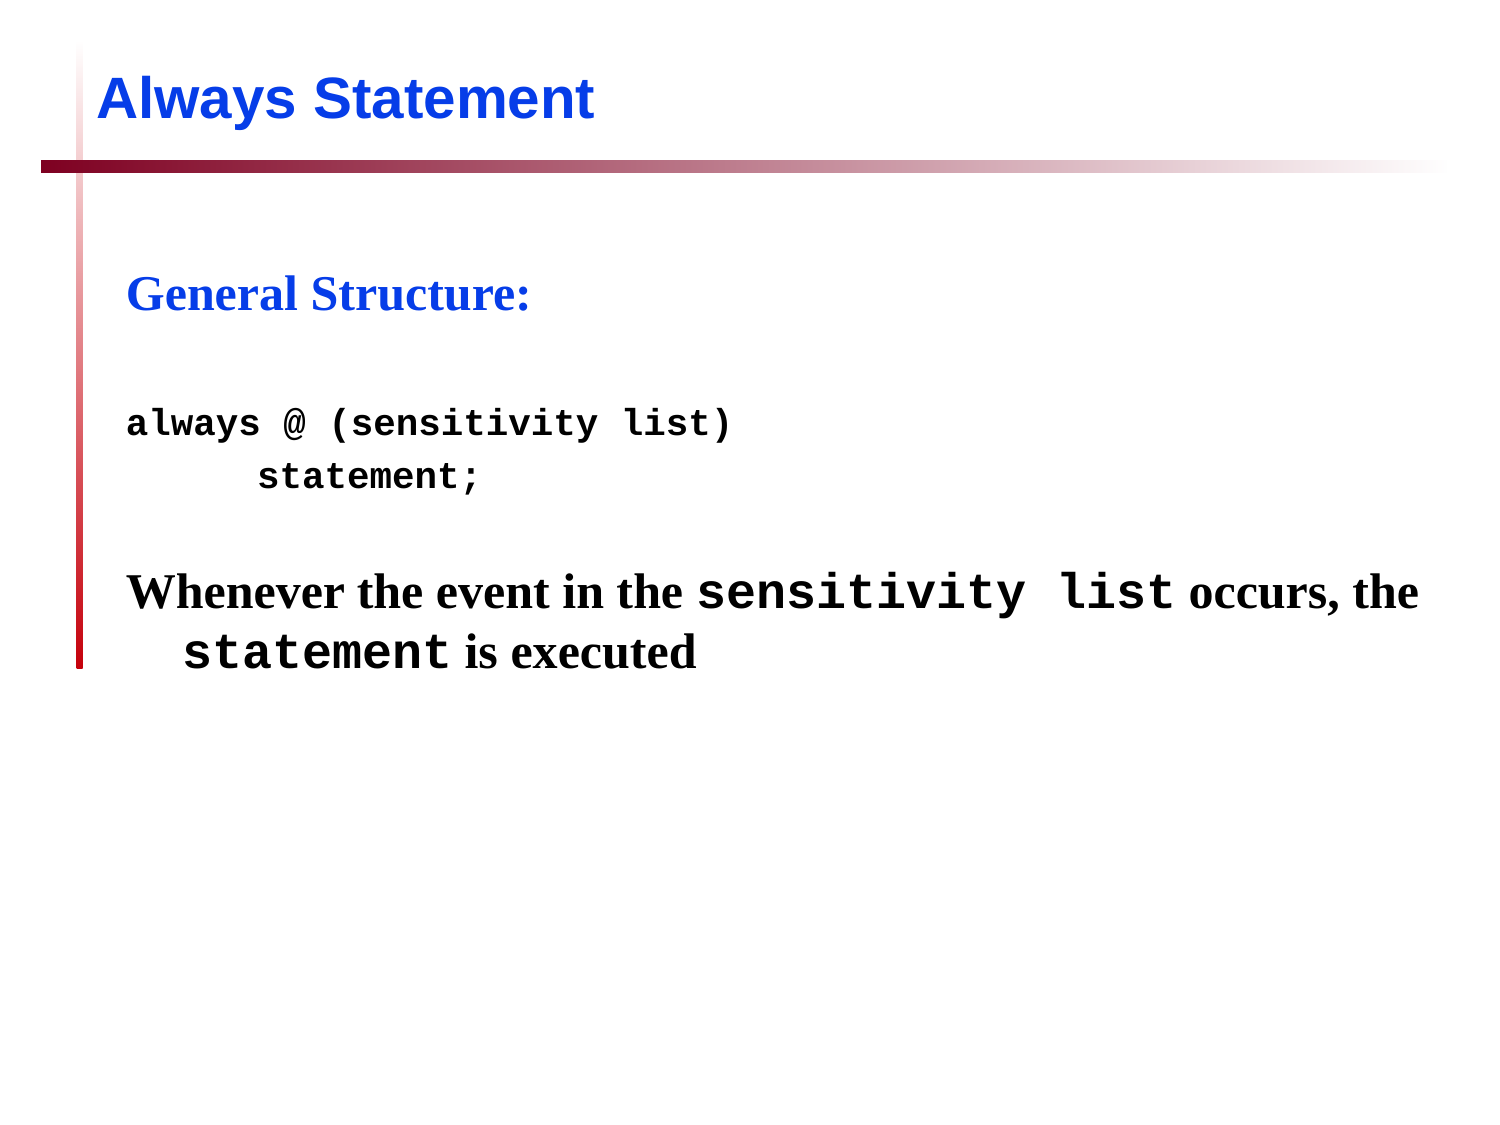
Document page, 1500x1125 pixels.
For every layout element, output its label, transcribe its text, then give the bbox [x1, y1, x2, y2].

title Always Statement [86, 65, 1474, 262]
text_box General Structure: always @ (sensitivity list) statement; Whenever the event in the sensitivity list occurs, the statement is executed [111, 253, 1474, 1104]
